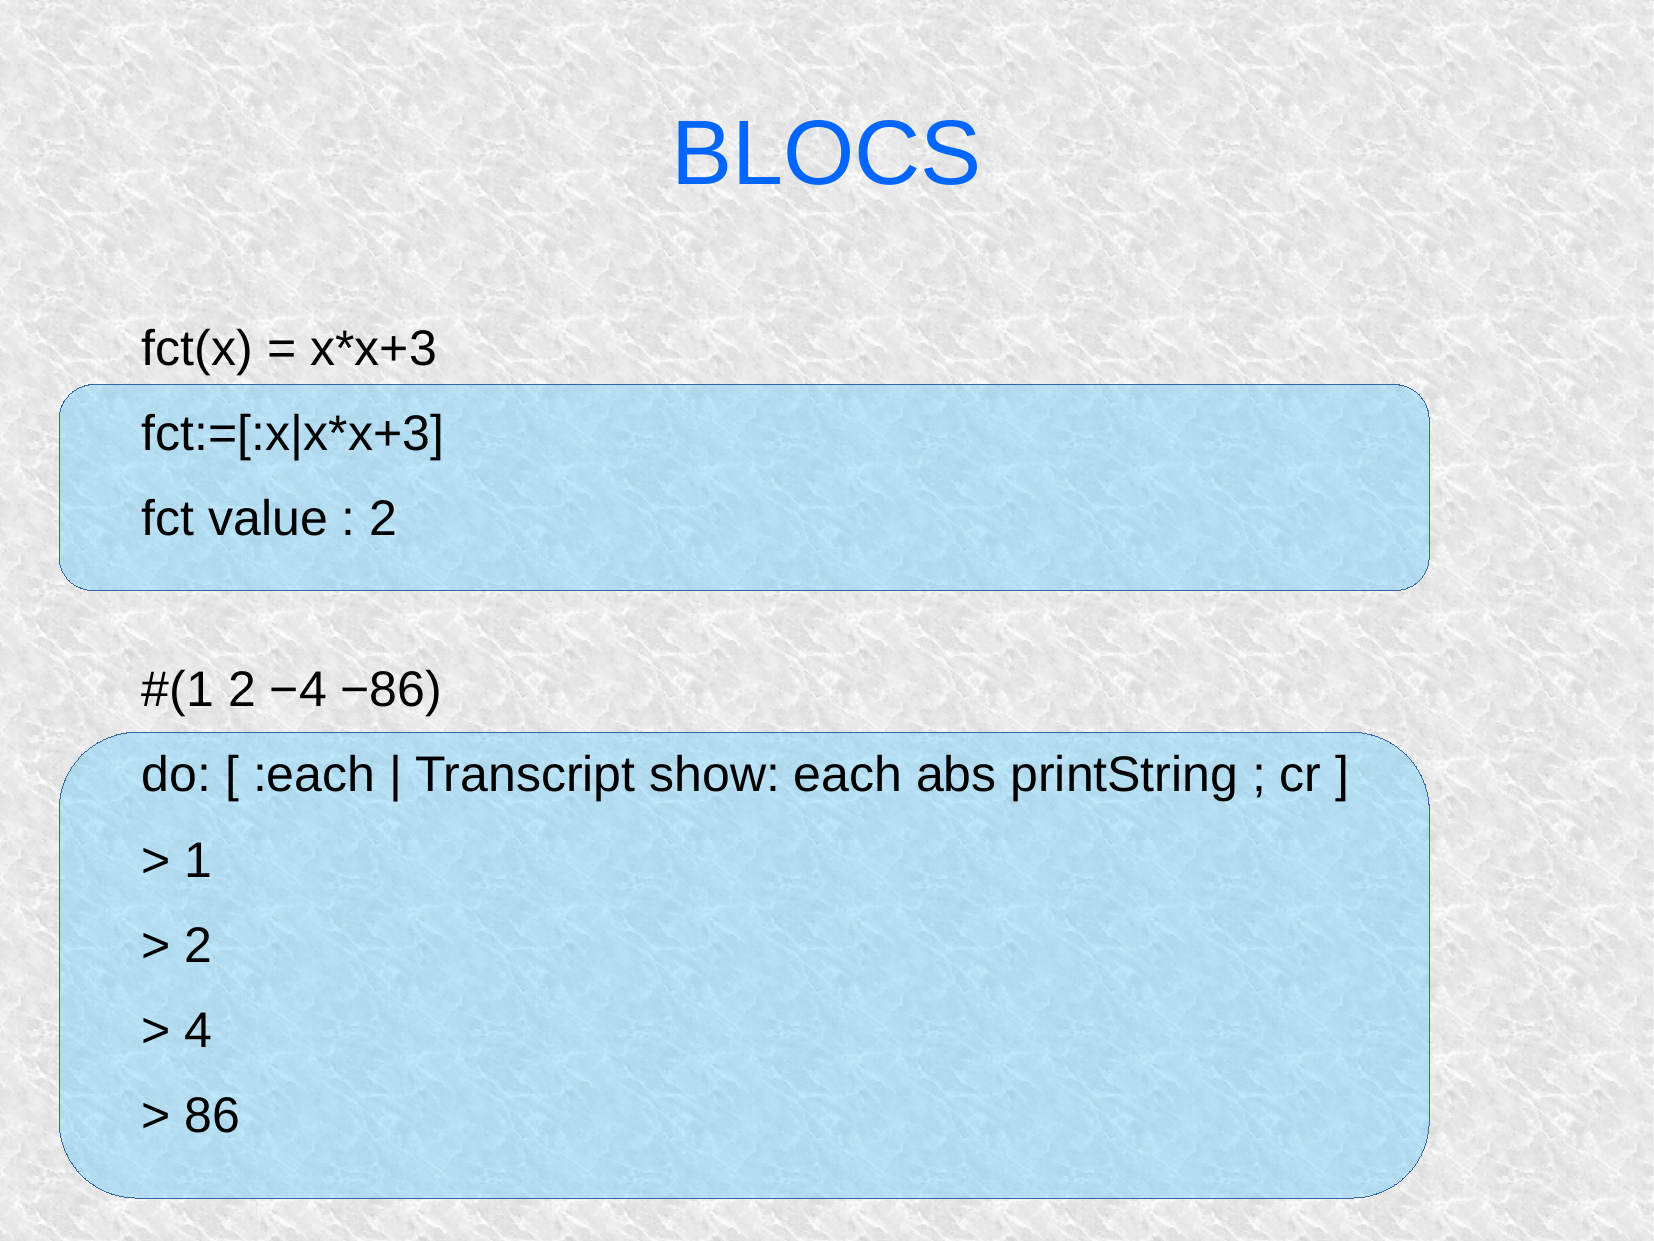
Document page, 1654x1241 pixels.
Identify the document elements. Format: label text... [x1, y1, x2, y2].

text_box [59, 770, 1430, 1199]
text_box [59, 393, 70, 582]
picture [0, 0, 1654, 1241]
title BLOCS [82, 49, 1571, 257]
list fct(x) = x*x+3 fct:=[:x|x*x+3] fct value : 2 #(1 2 −4 −86) do: [ :each | Transcript show: each abs printString ; cr ] > 1 > 2 > 4 > 86 [70, 320, 1560, 1040]
